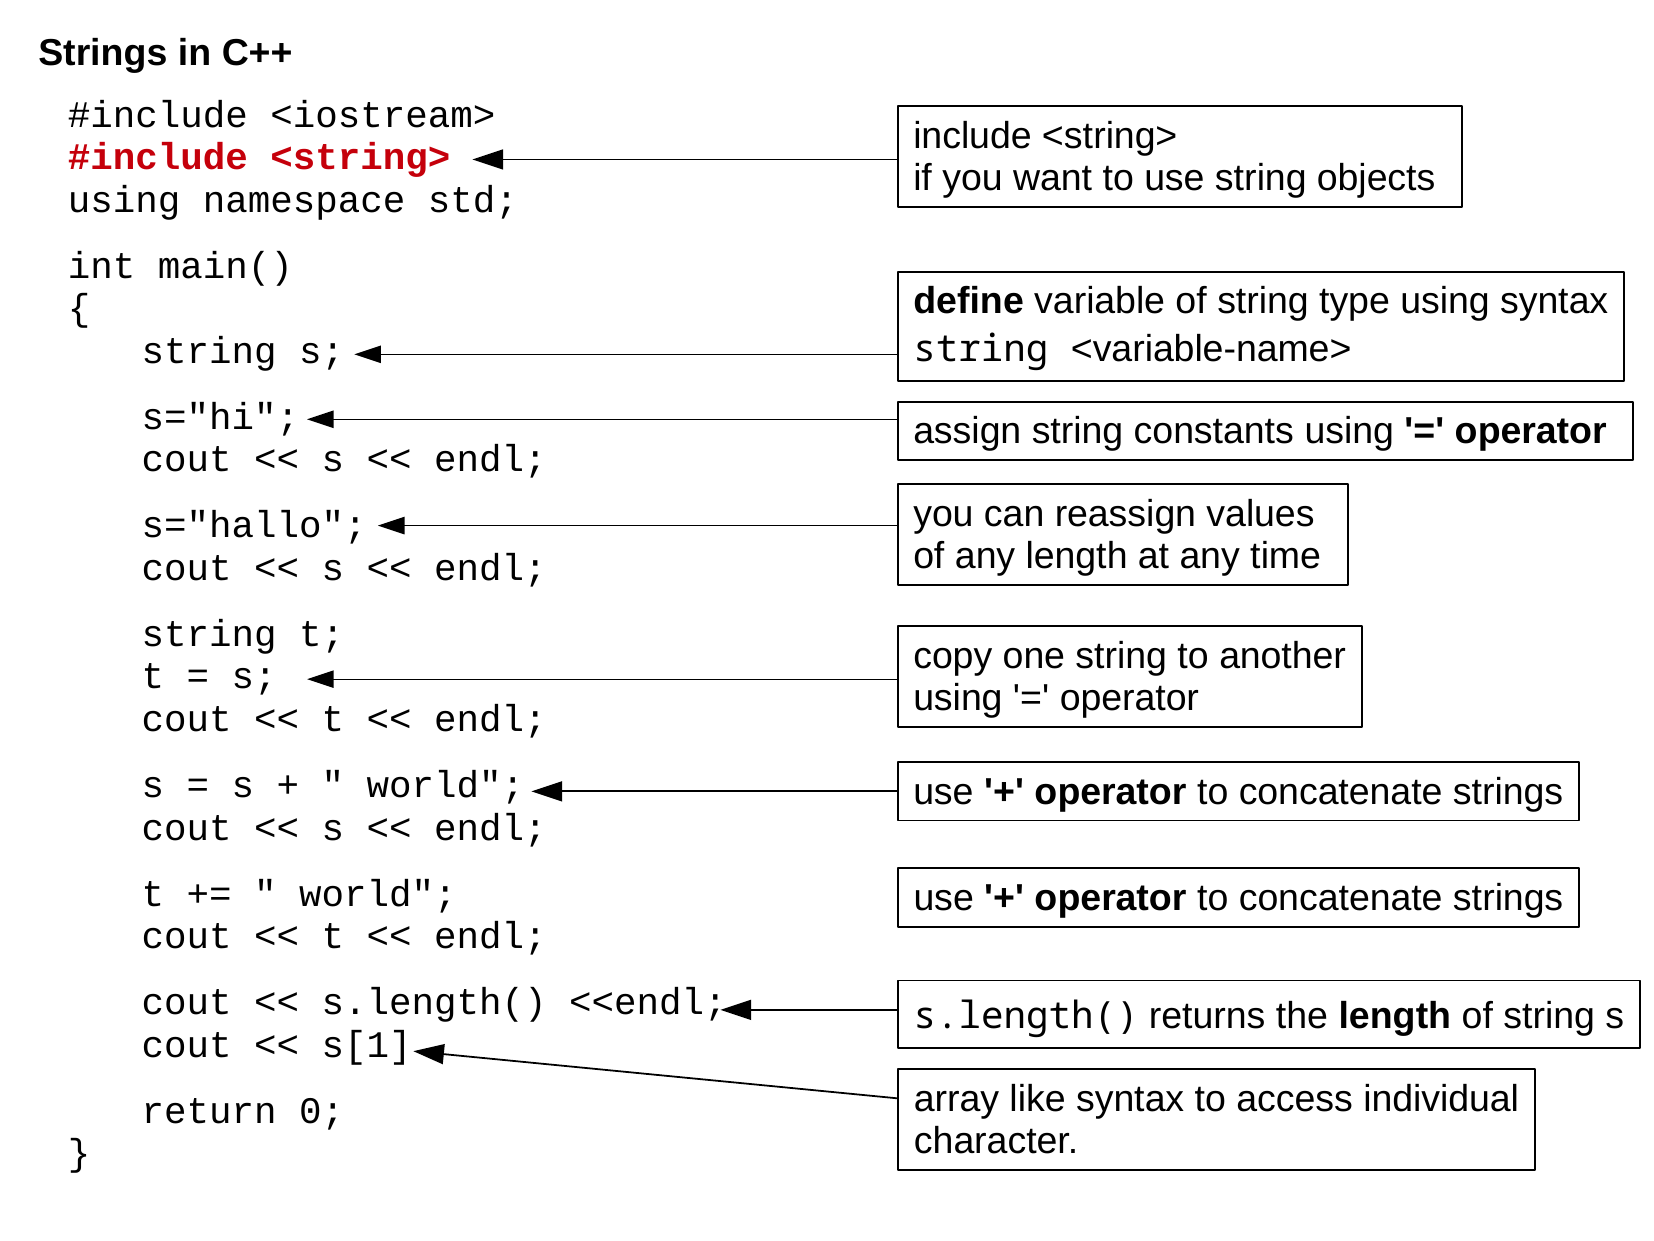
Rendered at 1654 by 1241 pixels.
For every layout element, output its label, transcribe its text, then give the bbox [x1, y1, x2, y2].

text_box assign string constants using '=' operator [897, 401, 1634, 461]
text_box Strings in C++ [23, 23, 309, 81]
text_box use '+' operator to concatenate strings [897, 868, 1580, 927]
text_box #include <iostream> #include <string> using namespace std; int main() { string s; s="hi"; cout << s << endl; s="hallo"; cout << s << endl; string t; t = s; cout << t << endl; s = s + " world"; cout << s << endl; t += " world"; cout << t << endl; cout << s.length() <<endl; cout << s[1] return 0; } [53, 88, 742, 1192]
text_box s.length() returns the length of string s [897, 980, 1641, 1043]
text_box use '+' operator to concatenate strings [897, 761, 1580, 821]
text_box define variable of string type using syntax string <variable-name> [897, 271, 1625, 376]
text_box copy one string to another using '=' operator [897, 626, 1362, 727]
text_box include <string> if you want to use string objects [897, 106, 1463, 207]
text_box array like syntax to access individual character. [898, 1069, 1536, 1170]
text_box you can reassign values of any length at any time [897, 484, 1348, 585]
